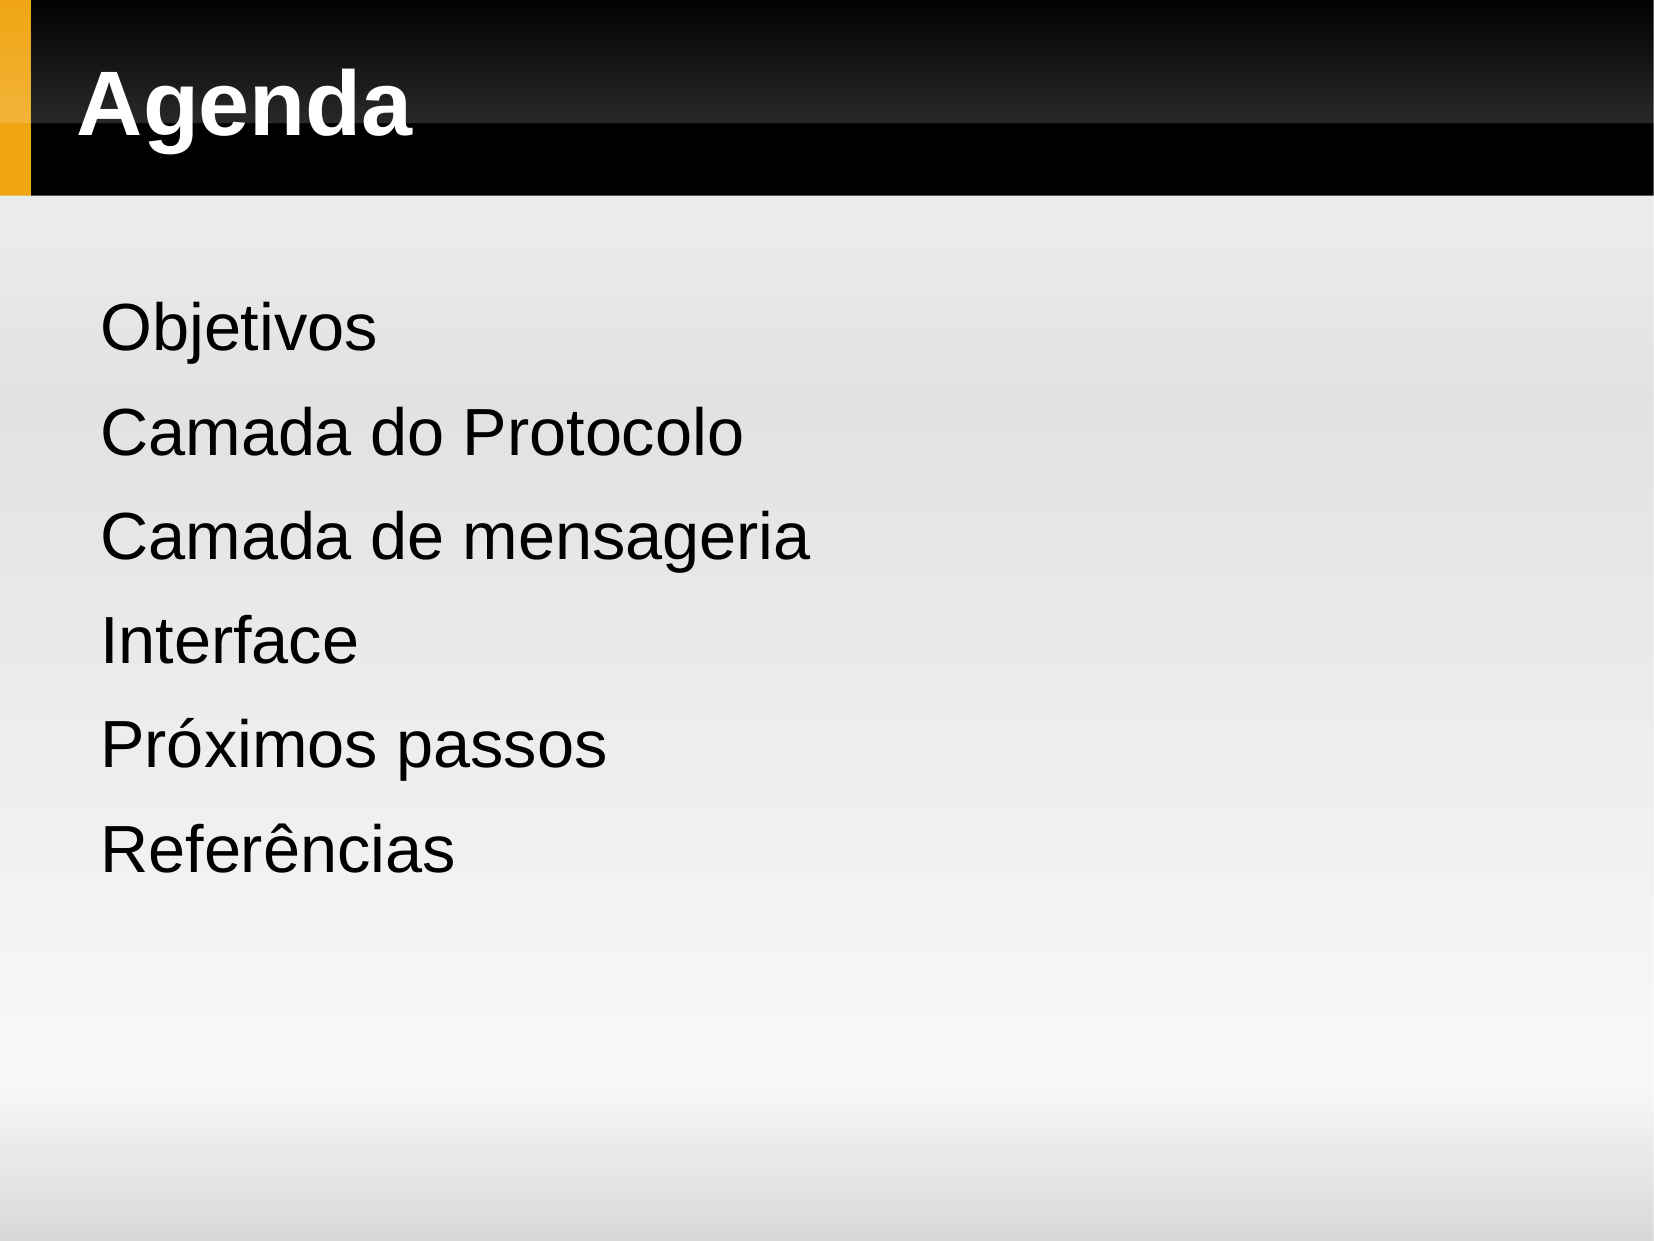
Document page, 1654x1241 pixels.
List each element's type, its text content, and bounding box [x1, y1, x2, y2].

list Objetivos Camada do Protocolo Camada de mensageria Interface Próximos passos Referências [82, 290, 1571, 1094]
title Agenda [76, 7, 1565, 200]
picture [0, 0, 1654, 1241]
